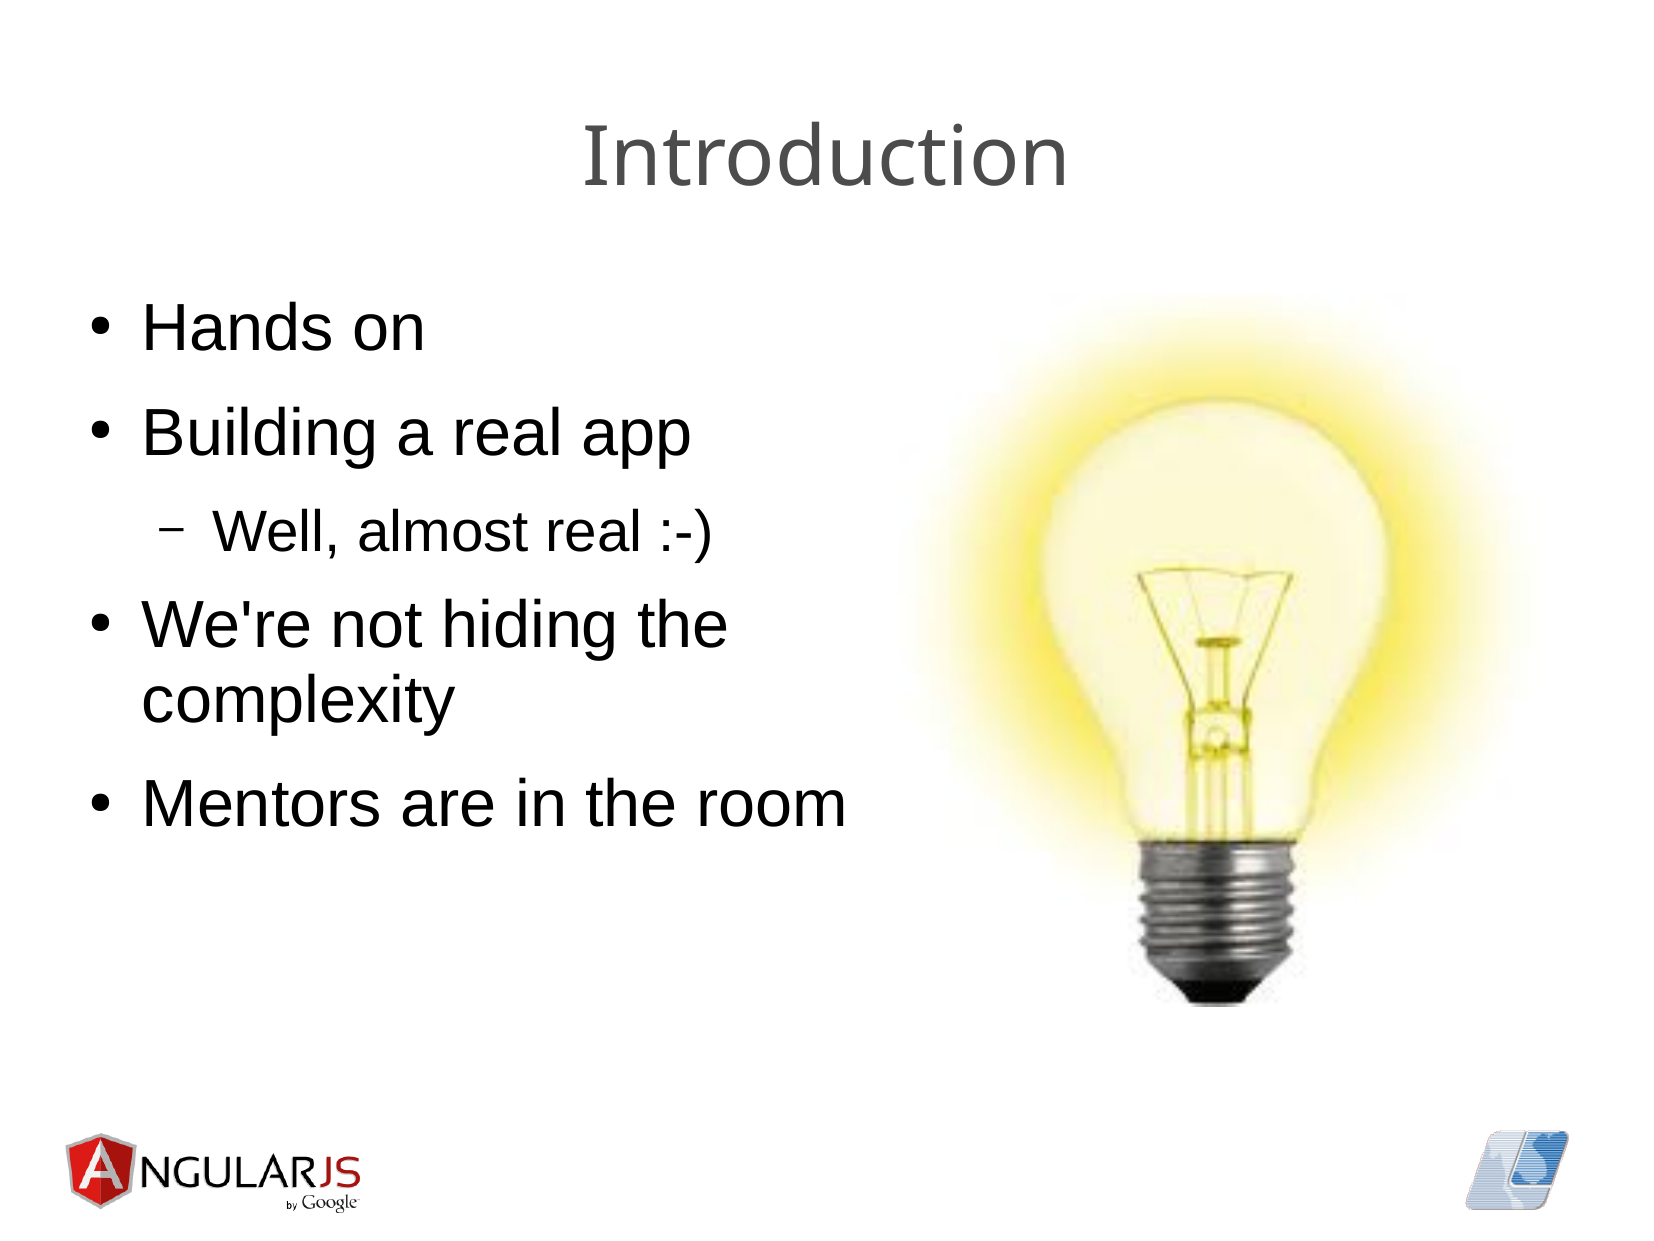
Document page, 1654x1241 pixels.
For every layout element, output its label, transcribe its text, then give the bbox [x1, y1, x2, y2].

picture [969, 293, 1561, 1007]
picture [59, 1091, 367, 1241]
title Introduction [82, 49, 1571, 257]
list Hands on Building a real app Well, almost real :-) We're not hiding the complexity Mentors are in the room [70, 290, 969, 1010]
picture [1461, 1129, 1571, 1210]
